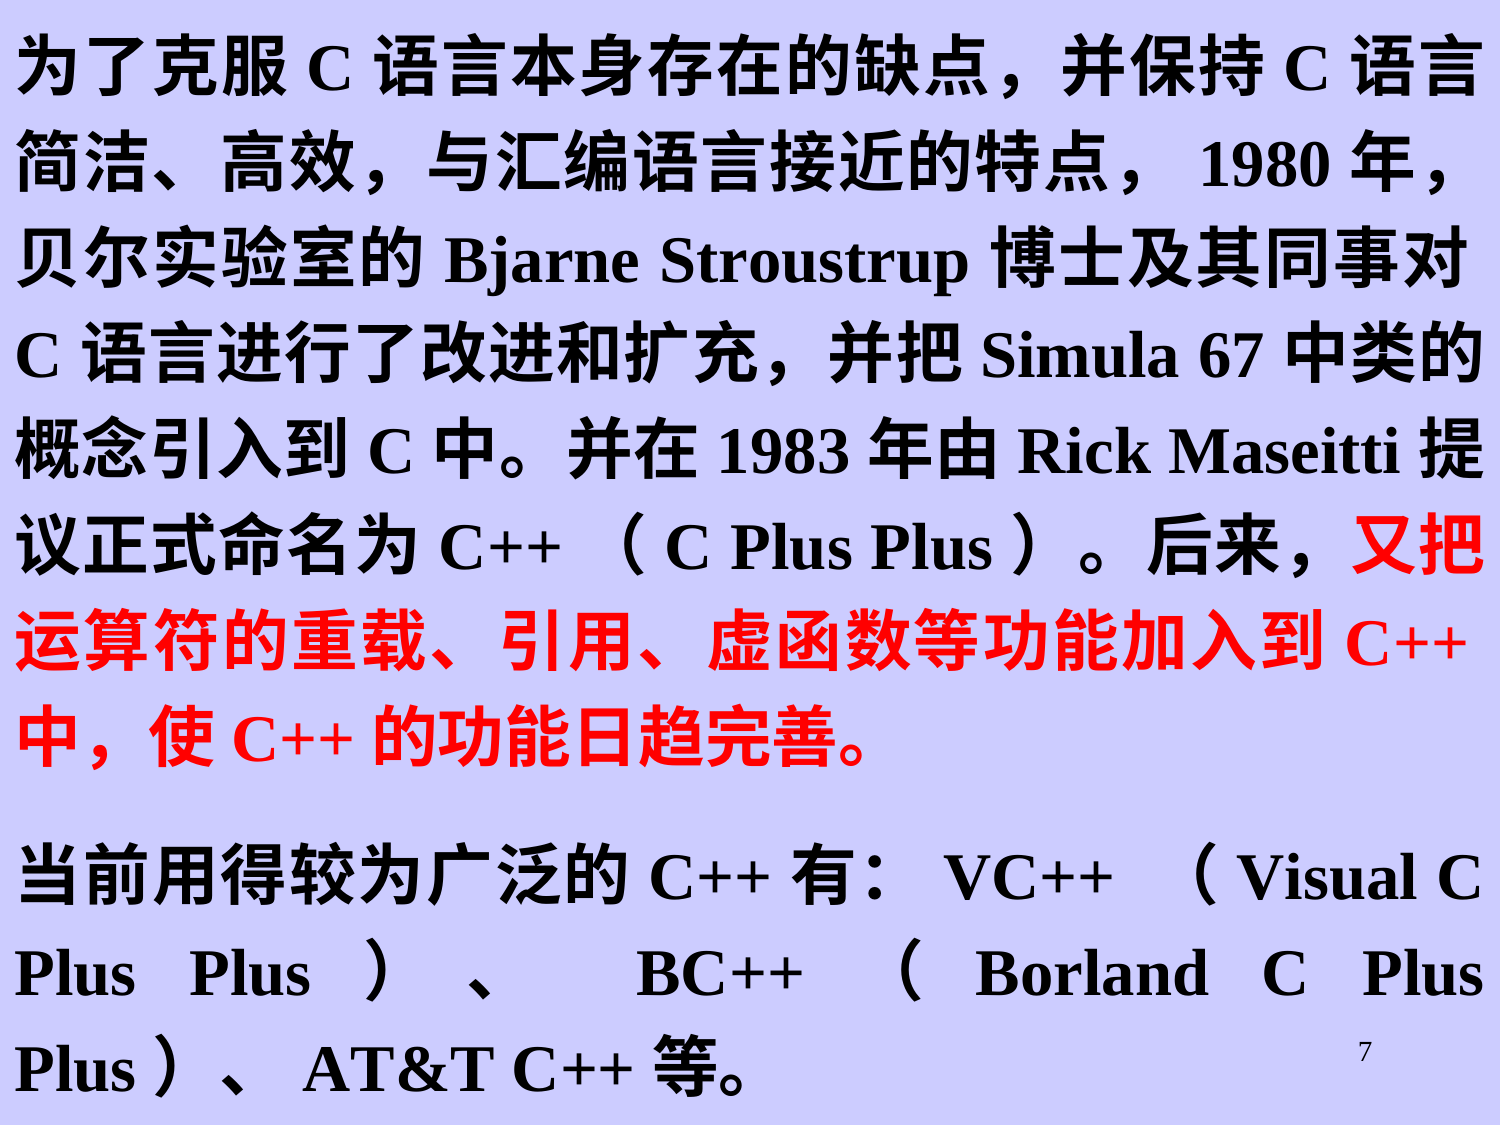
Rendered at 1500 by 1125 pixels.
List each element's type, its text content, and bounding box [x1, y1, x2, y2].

text_box 为了克服C语言本身存在的缺点，并保持C语言简洁、高效，与汇编语言接近的特点，1980年，贝尔实验室的Bjarne Stroustrup博士及其同事对C语言进行了改进和扩充，并把Simula 67中类的概念引入到C中。并在1983年由Rick Maseitti提议正式命名为C++（C Plus Plus）。后来，又把运算符的重载、引用、虚函数等功能加入到C++中，使C++的功能日趋完善。 当前用得较为广泛的C++有：VC++ （Visual C Plus Plus）、 BC++（Borland C Plus Plus）、AT&T C++等。 [0, 0, 1500, 1113]
